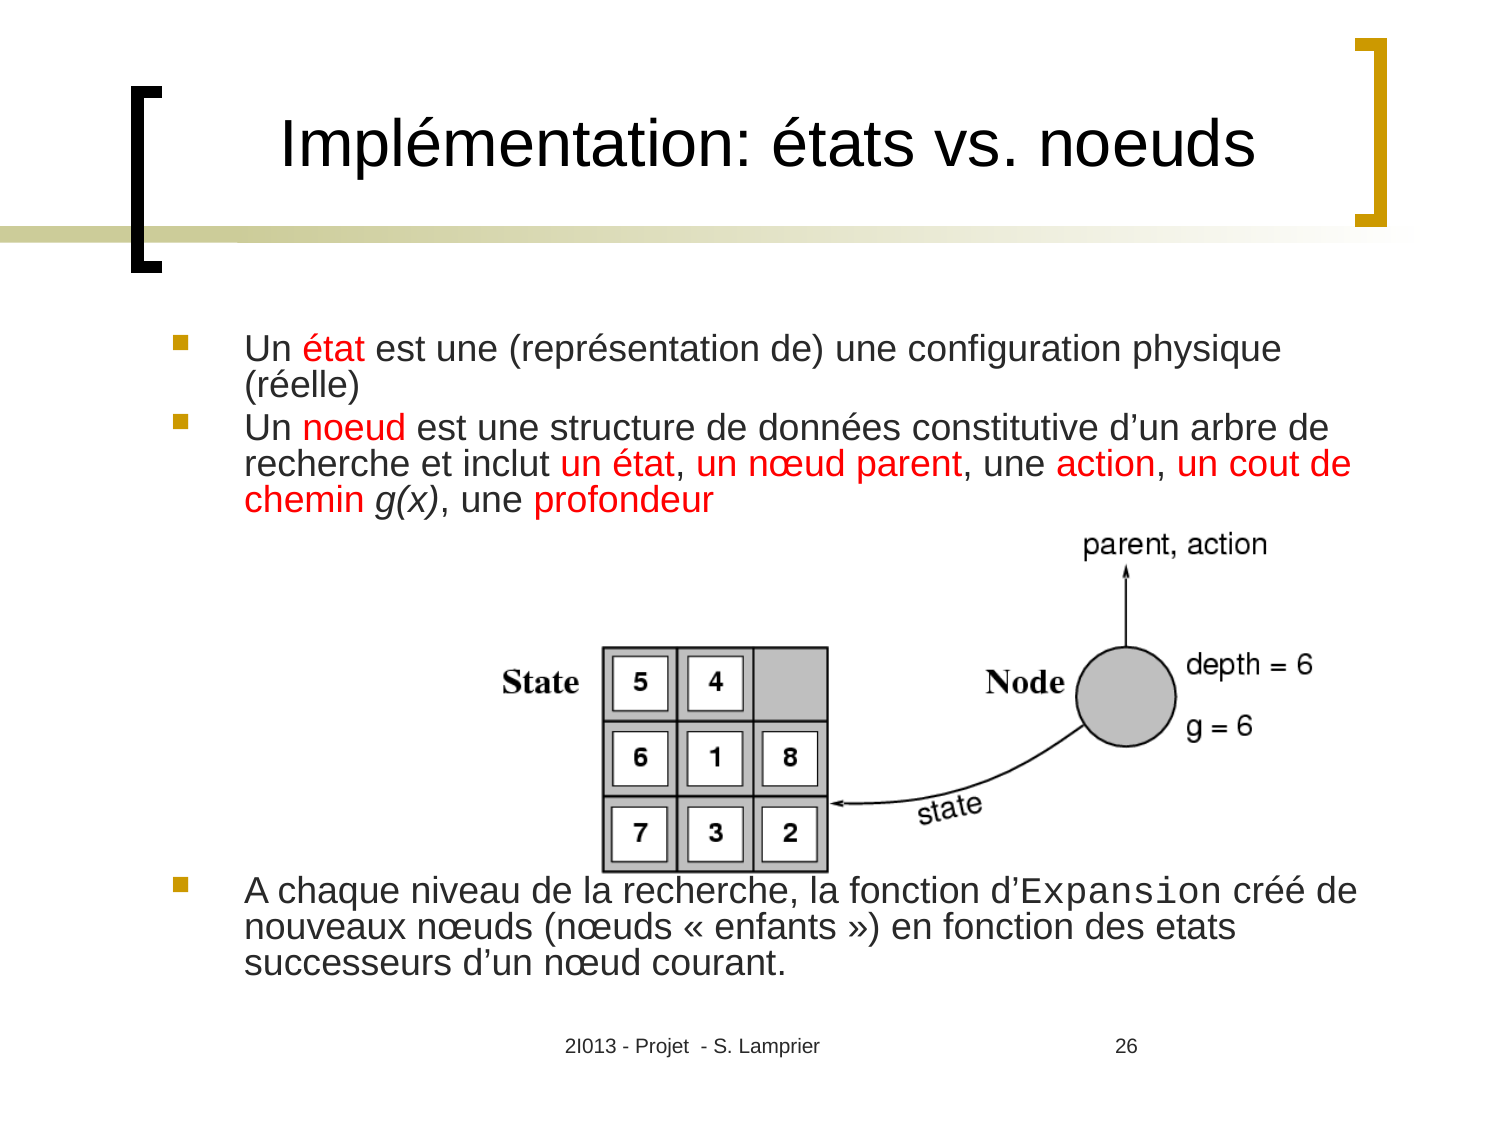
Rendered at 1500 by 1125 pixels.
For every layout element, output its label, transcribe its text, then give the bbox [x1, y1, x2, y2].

slide_number <numéro> [1100, 1025, 1413, 1100]
footer 2I013 - Projet - S. Lamprier [549, 1025, 1025, 1100]
title Implémentation: états vs. noeuds [75, 0, 1463, 188]
picture [500, 526, 1318, 875]
list Un état est une (représentation de) une configuration physique (réelle) Un noeud est une structure de données constitutive d’un arbre de recherche et inclut un état, un nœud parent, une action, un cout de chemin g(x), une profondeur A chaque niveau de la recherche, la fonction d’Expansion créé de nouveaux nœuds (nœuds « enfants ») en fonction des etats successeurs d’un nœud courant. [155, 324, 1413, 1000]
